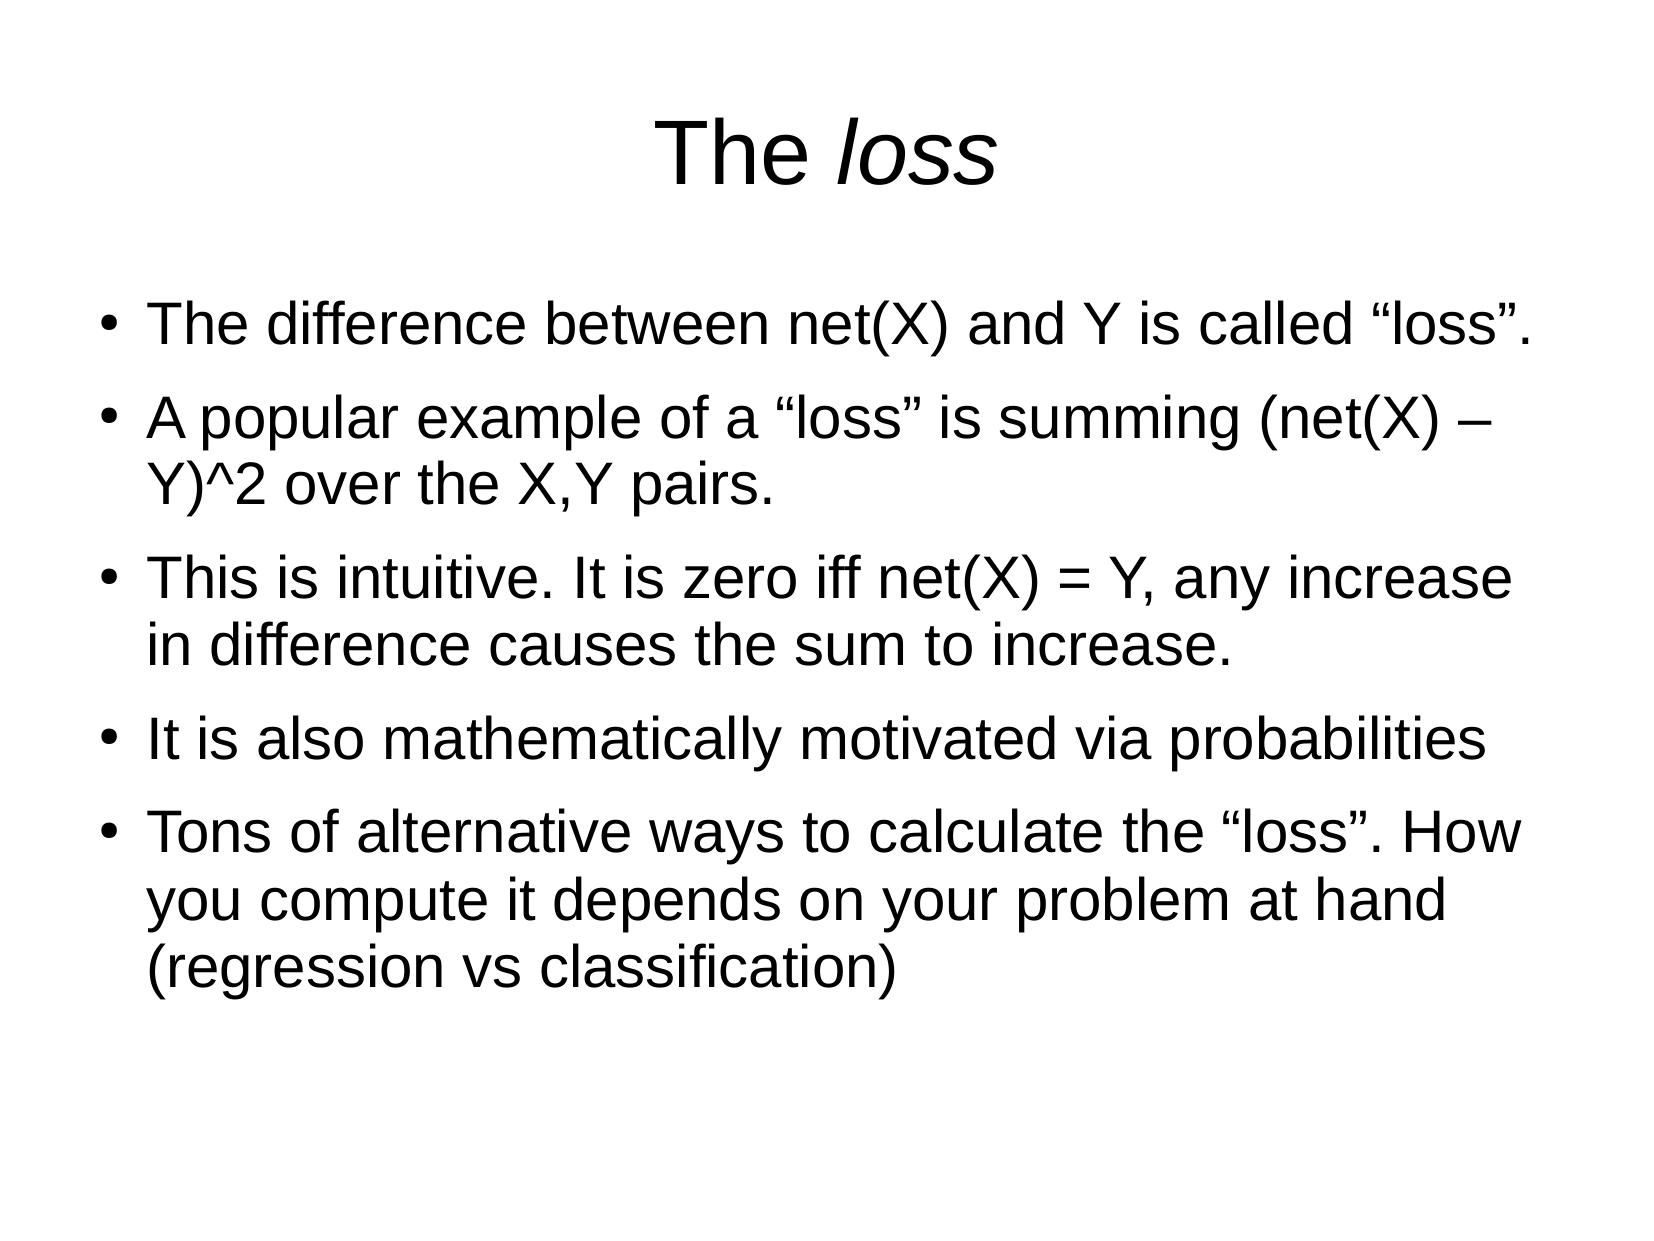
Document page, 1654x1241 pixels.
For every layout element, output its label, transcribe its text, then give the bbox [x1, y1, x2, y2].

list The difference between net(X) and Y is called “loss”. A popular example of a “loss” is summing (net(X) – Y)^2 over the X,Y pairs. This is intuitive. It is zero iff net(X) = Y, any increase in difference causes the sum to increase. It is also mathematically motivated via probabilities Tons of alternative ways to calculate the “loss”. How you compute it depends on your problem at hand (regression vs classification) [82, 290, 1571, 1010]
title The loss [82, 49, 1571, 257]
